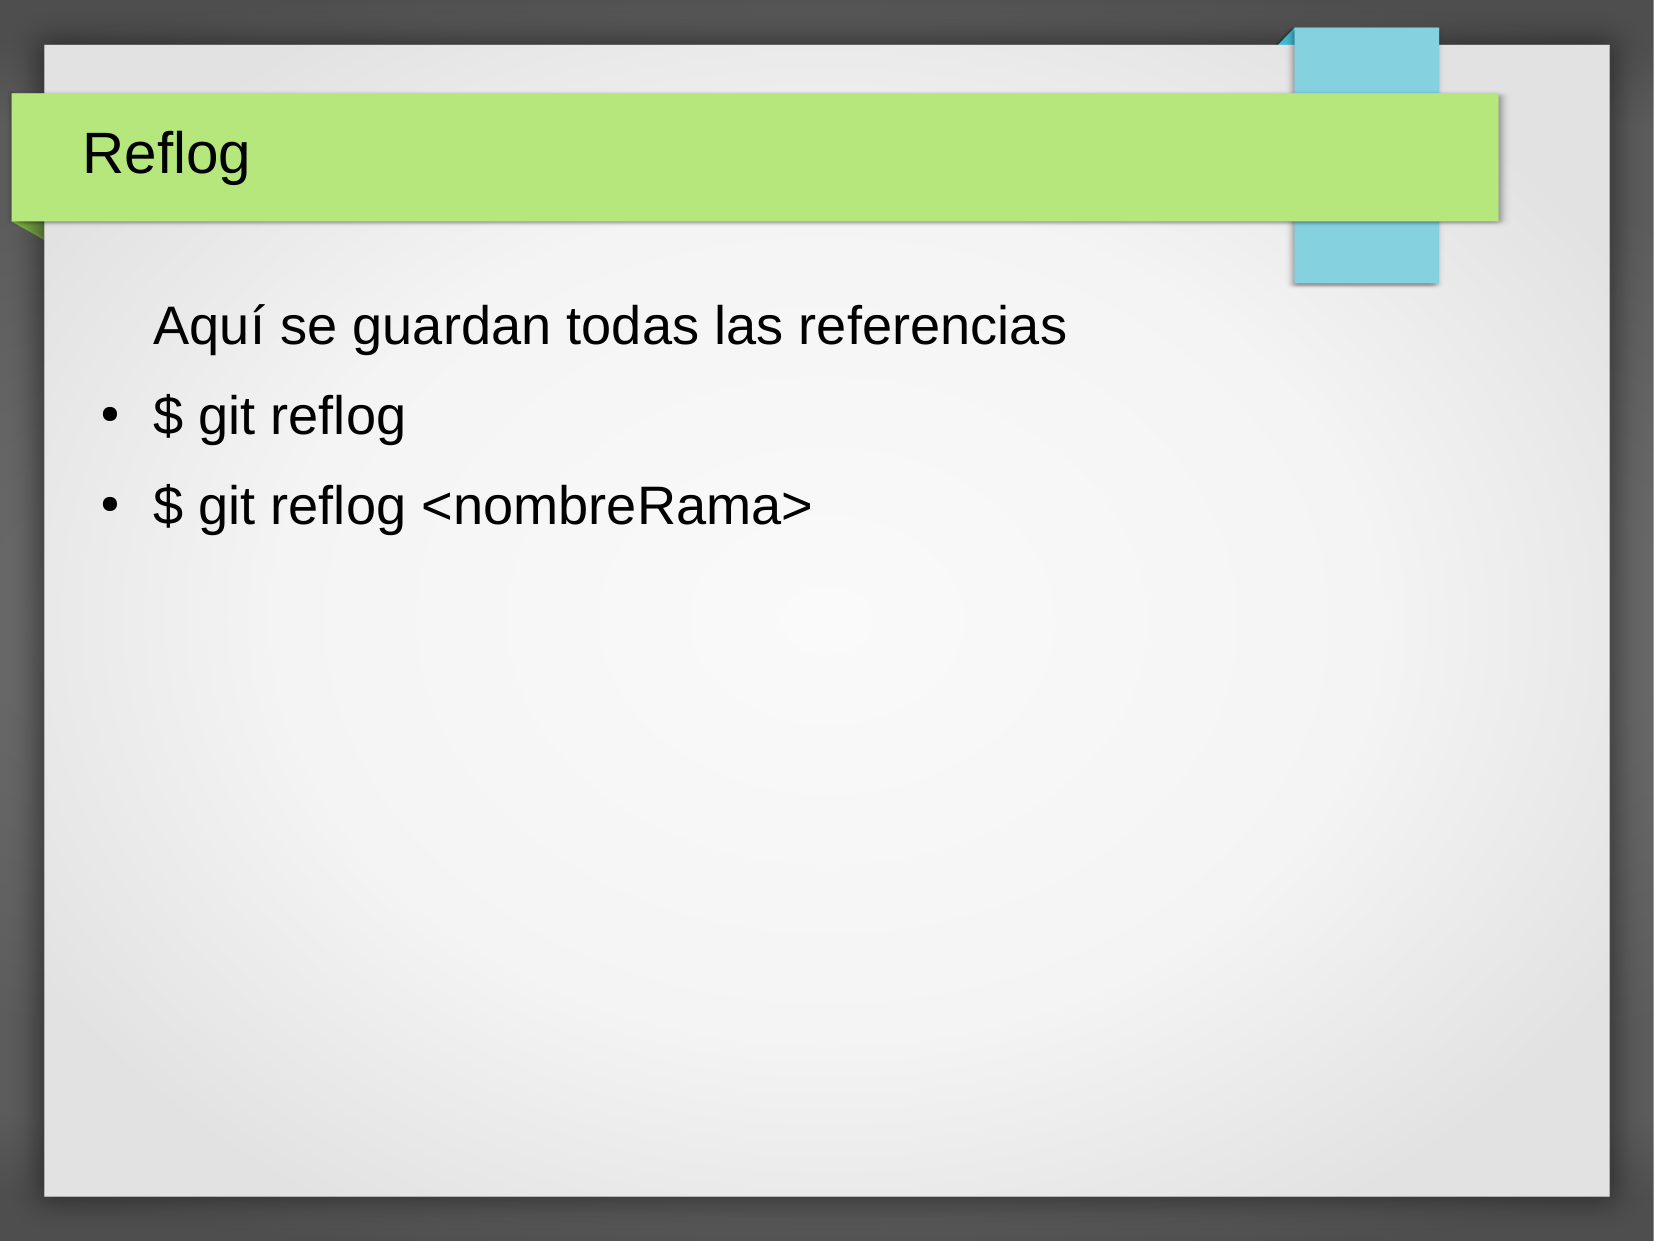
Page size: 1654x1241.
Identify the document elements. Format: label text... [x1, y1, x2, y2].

title Reflog [82, 94, 1264, 213]
picture [0, 0, 1654, 1241]
list Aquí se guardan todas las referencias $ git reflog $ git reflog <nombreRama> [82, 295, 1571, 1015]
